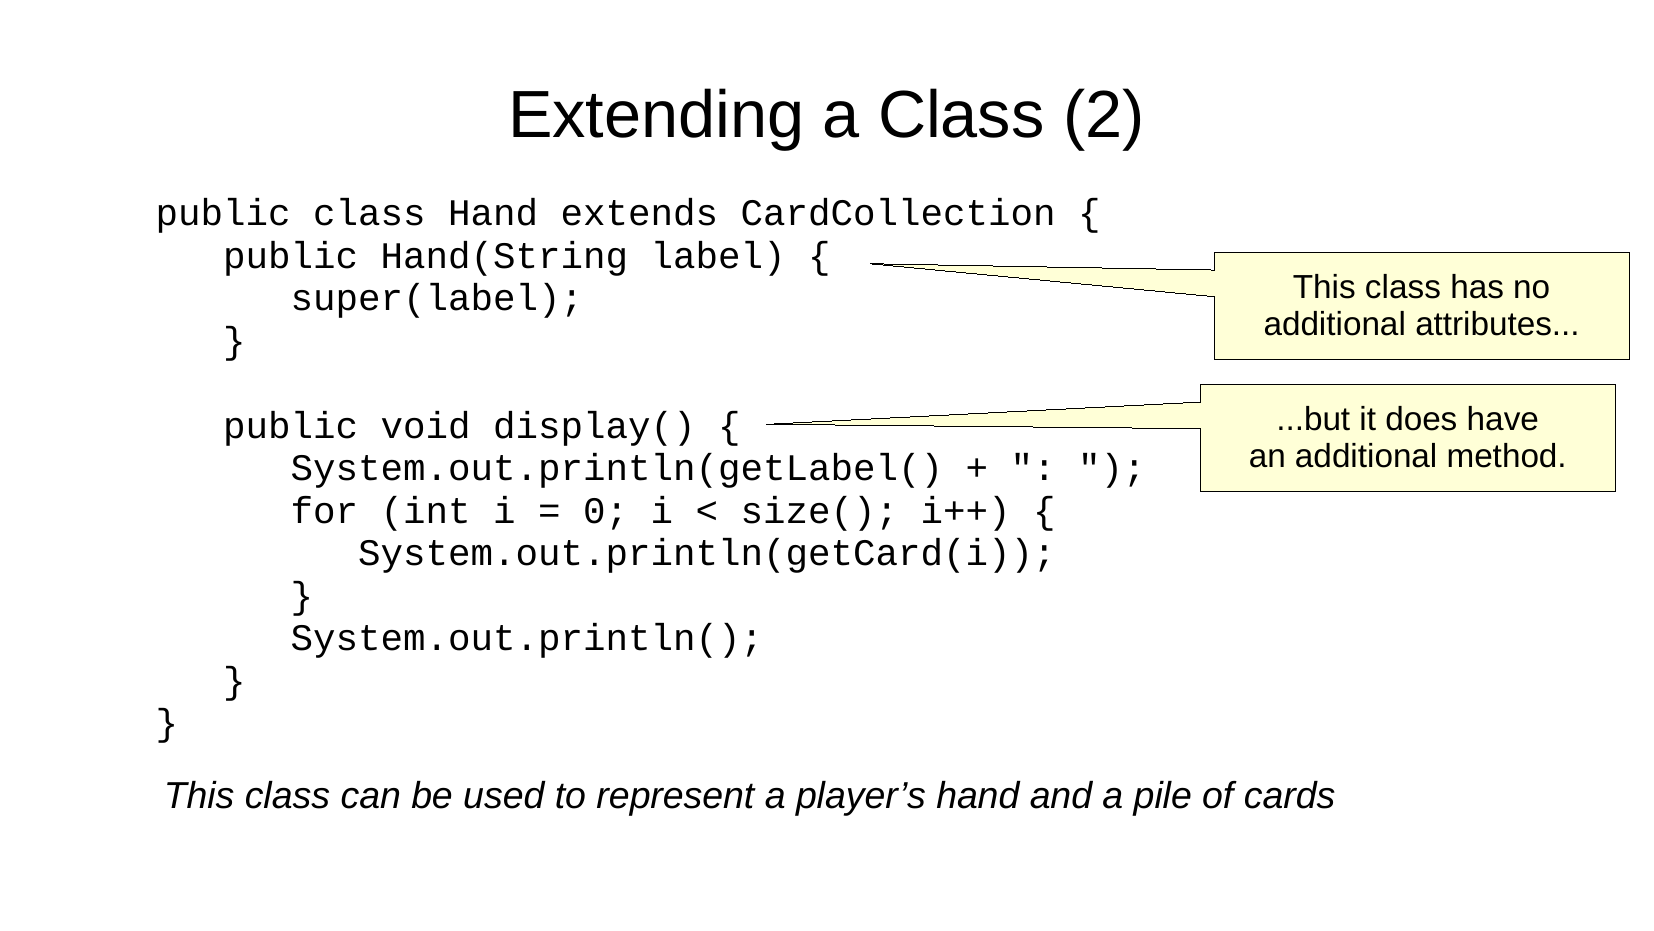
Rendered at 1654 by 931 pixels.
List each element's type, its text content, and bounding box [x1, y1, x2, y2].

text_box This class can be used to represent a player’s hand and a pile of cards [149, 766, 1351, 824]
text_box public class Hand extends CardCollection { public Hand(String label) { super(label); } public void display() { System.out.println(getLabel() + ": "); for (int i = 0; i < size(); i++) { System.out.println(getCard(i)); } System.out.println(); } } [140, 186, 1274, 798]
title Extending a Class (2) [82, 37, 1571, 193]
text_box This class has no additional attributes... [870, 252, 1630, 360]
text_box ...but it does have an additional method. [766, 384, 1616, 492]
